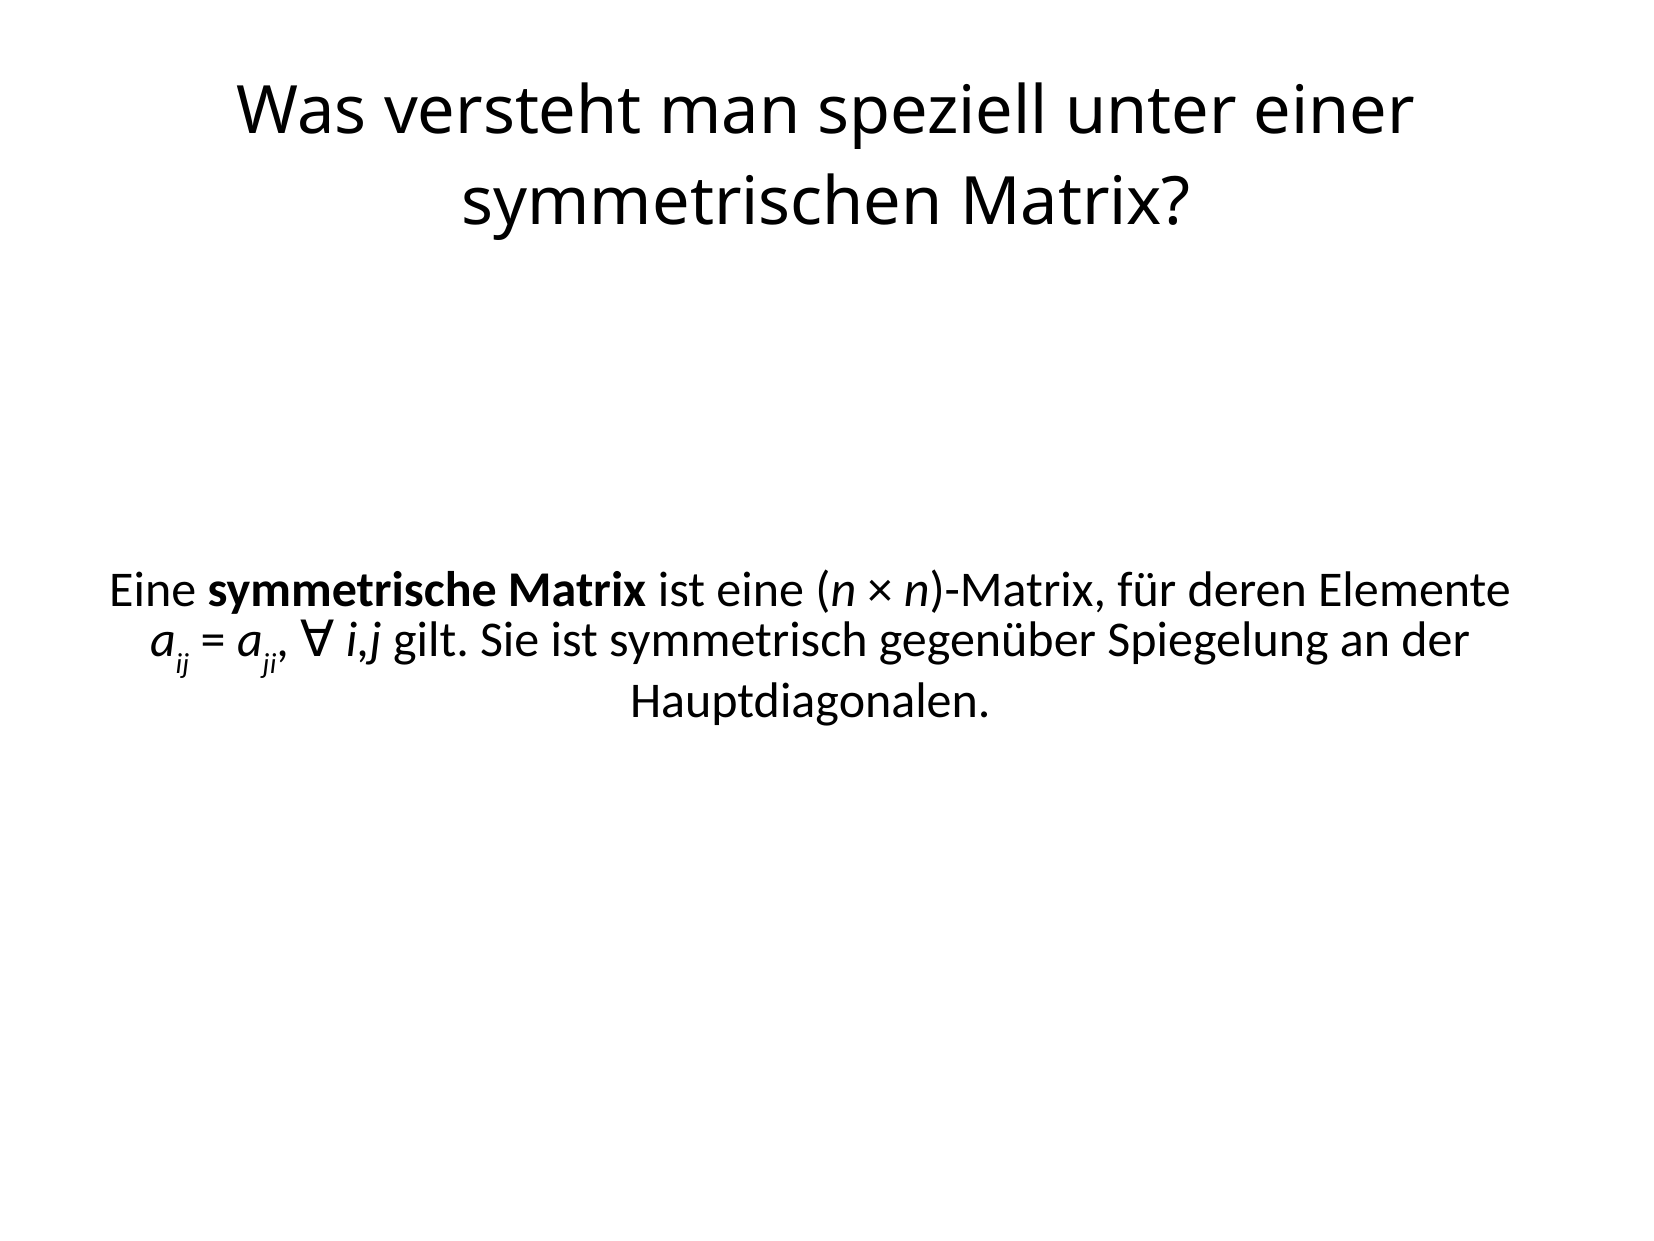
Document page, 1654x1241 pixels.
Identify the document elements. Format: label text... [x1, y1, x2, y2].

title Was versteht man speziell unter einer symmetrischen Matrix? [82, 49, 1571, 257]
subtitle Eine symmetrische Matrix ist eine (n × n)-Matrix, für deren Elemente aij = aji, ∀ i,j gilt. Sie ist symmetrisch gegenüber Spiegelung an der Hauptdiagonalen. [82, 290, 1538, 1010]
